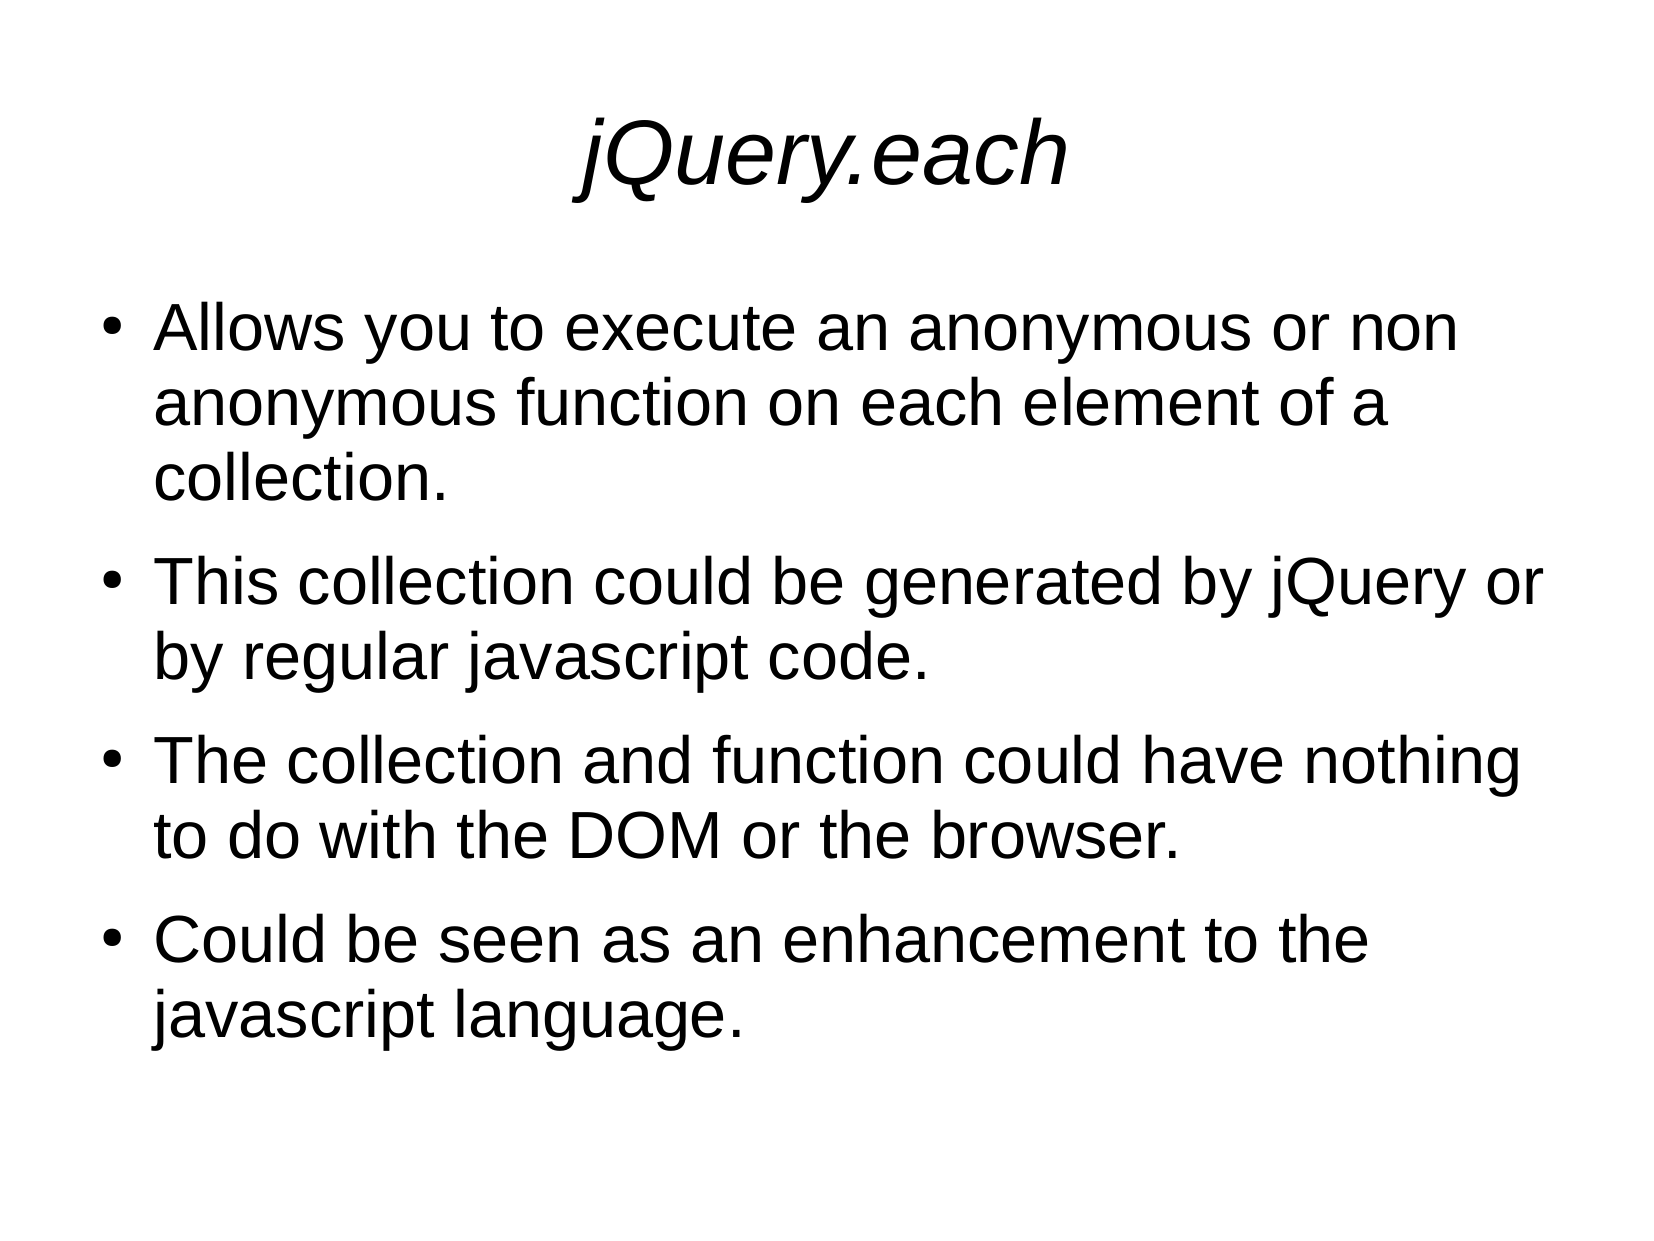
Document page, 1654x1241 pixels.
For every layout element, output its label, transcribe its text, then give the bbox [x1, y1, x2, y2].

list Allows you to execute an anonymous or non anonymous function on each element of a collection. This collection could be generated by jQuery or by regular javascript code. The collection and function could have nothing to do with the DOM or the browser. Could be seen as an enhancement to the javascript language. [82, 290, 1571, 1109]
title jQuery.each [82, 49, 1571, 257]
